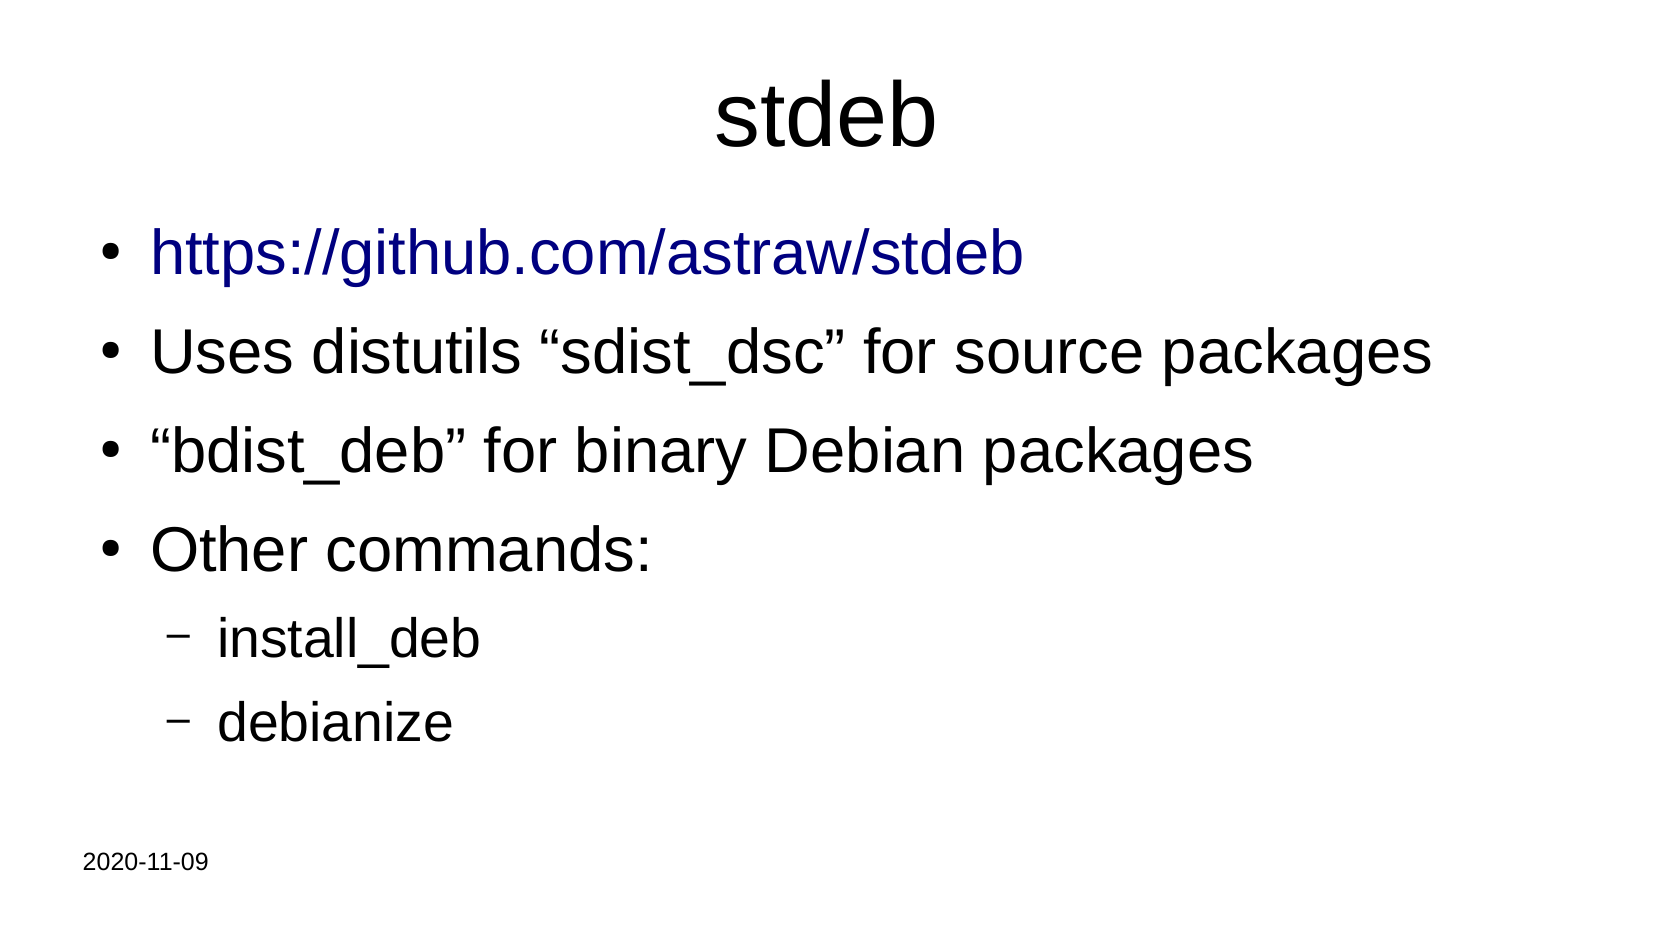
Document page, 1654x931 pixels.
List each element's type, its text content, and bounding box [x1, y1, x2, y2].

list https://github.com/astraw/stdeb Uses distutils “sdist_dsc” for source packages “bdist_deb” for binary Debian packages Other commands: install_deb debianize [82, 217, 1571, 758]
title stdeb [82, 37, 1571, 193]
